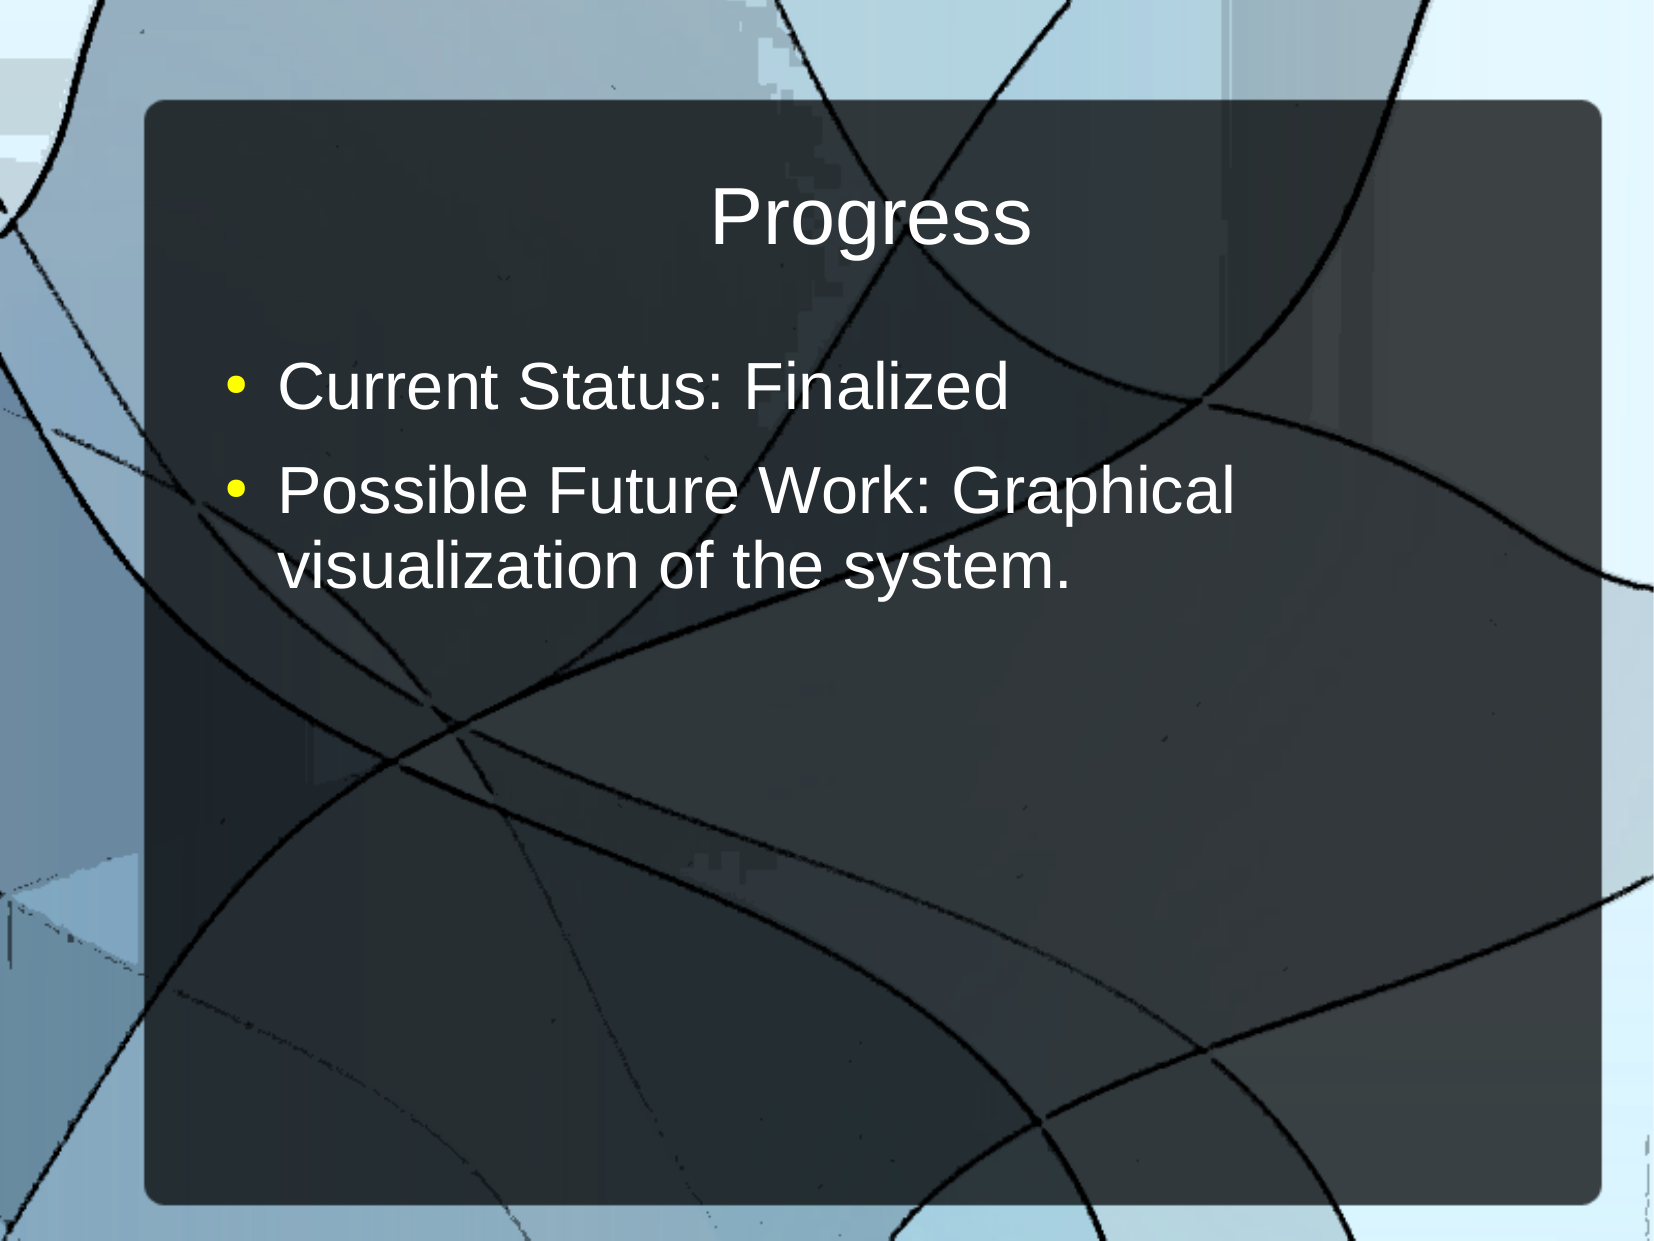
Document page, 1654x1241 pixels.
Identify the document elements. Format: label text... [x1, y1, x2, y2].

picture [0, 0, 1654, 1241]
list Current Status: Finalized Possible Future Work: Graphical visualization of the system. [206, 349, 1571, 1069]
title Progress [159, 108, 1583, 325]
